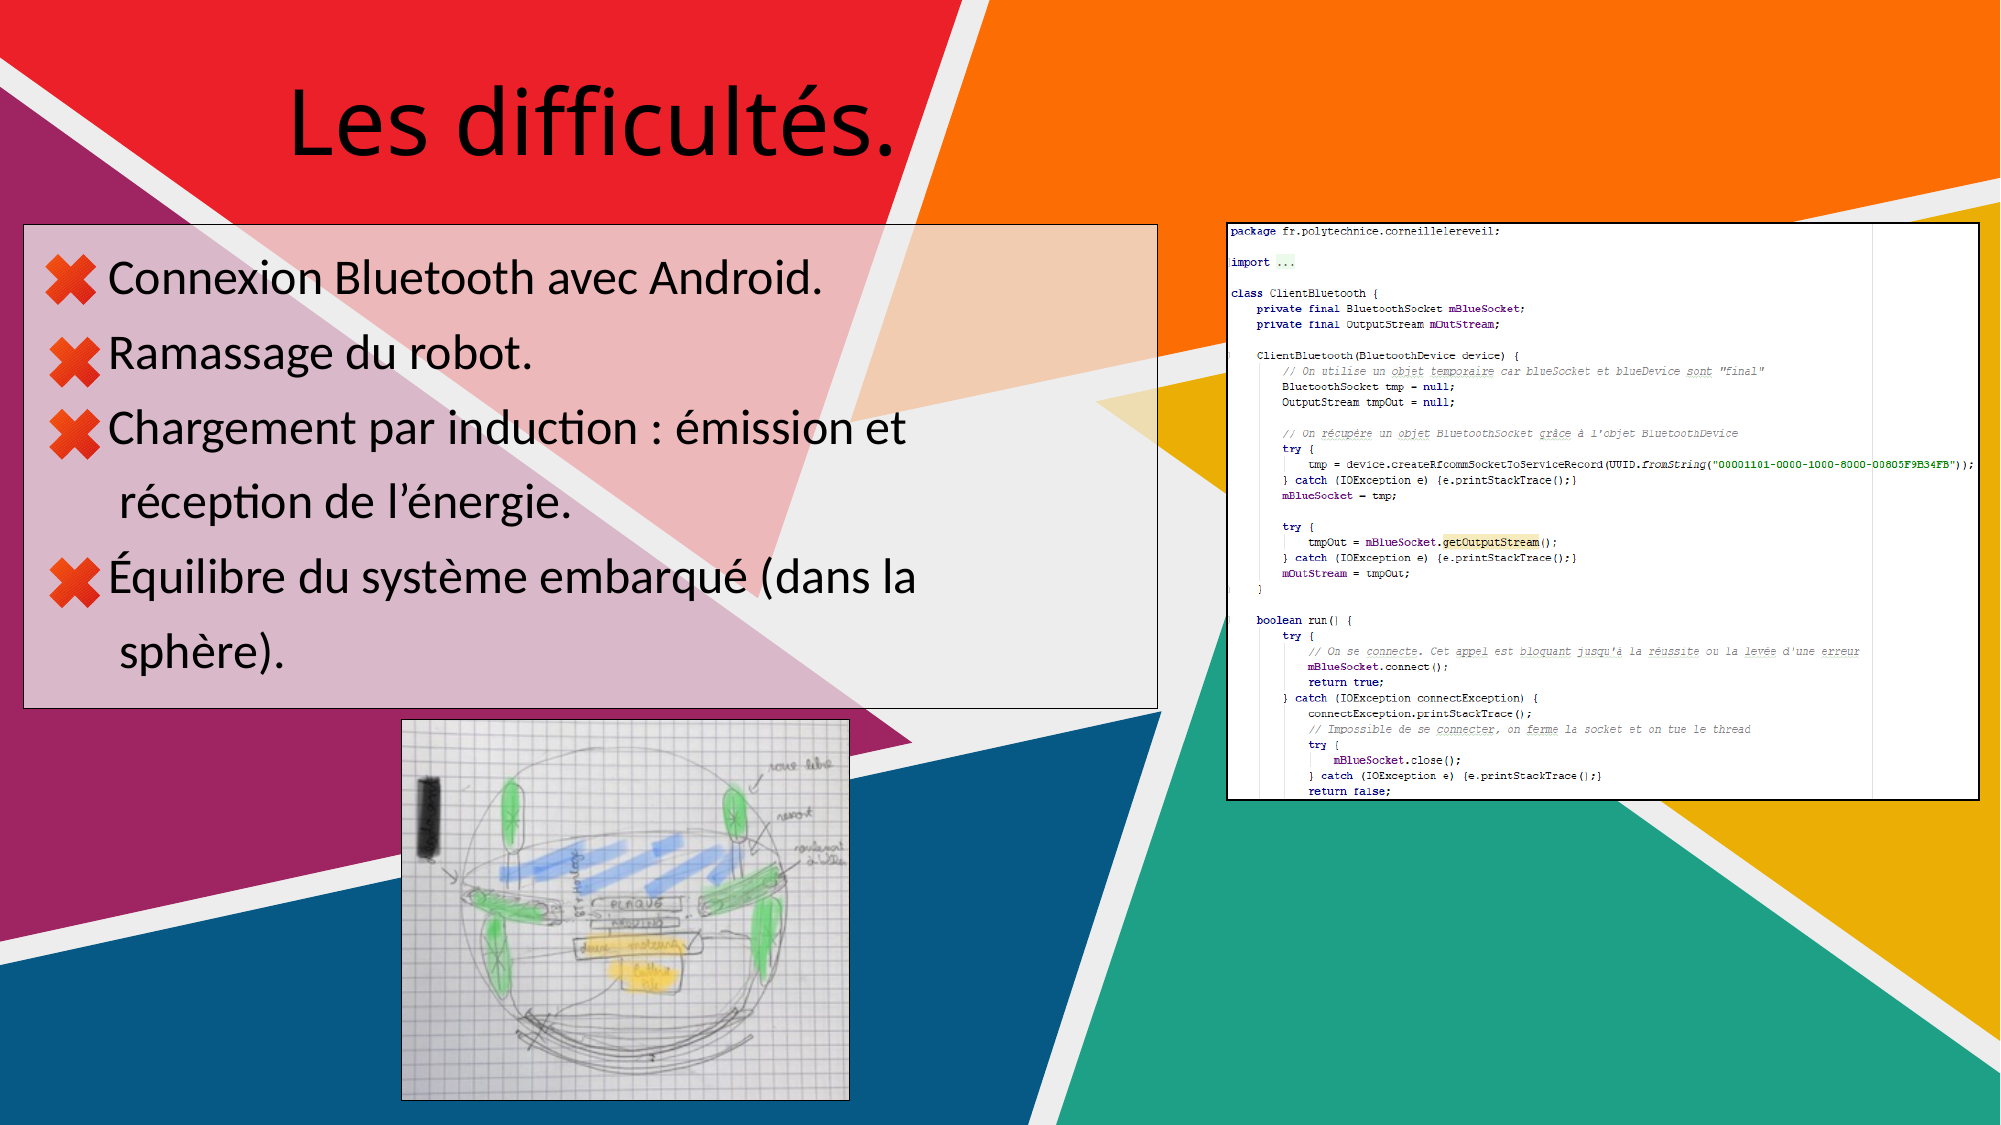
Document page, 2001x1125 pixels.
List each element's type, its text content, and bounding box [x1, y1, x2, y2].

text_box Connexion Bluetooth avec Android. Ramassage du robot. Chargement par induction : émission et réception de l’énergie. Équilibre du système embarqué (dans la sphère). [70, 244, 1226, 762]
picture [47, 555, 103, 611]
picture [1228, 224, 1978, 800]
picture [47, 406, 103, 462]
picture [43, 251, 99, 308]
text_box [23, 218, 1158, 709]
picture [401, 719, 850, 1101]
picture [47, 334, 103, 390]
title Les difficultés. [271, 23, 1571, 228]
